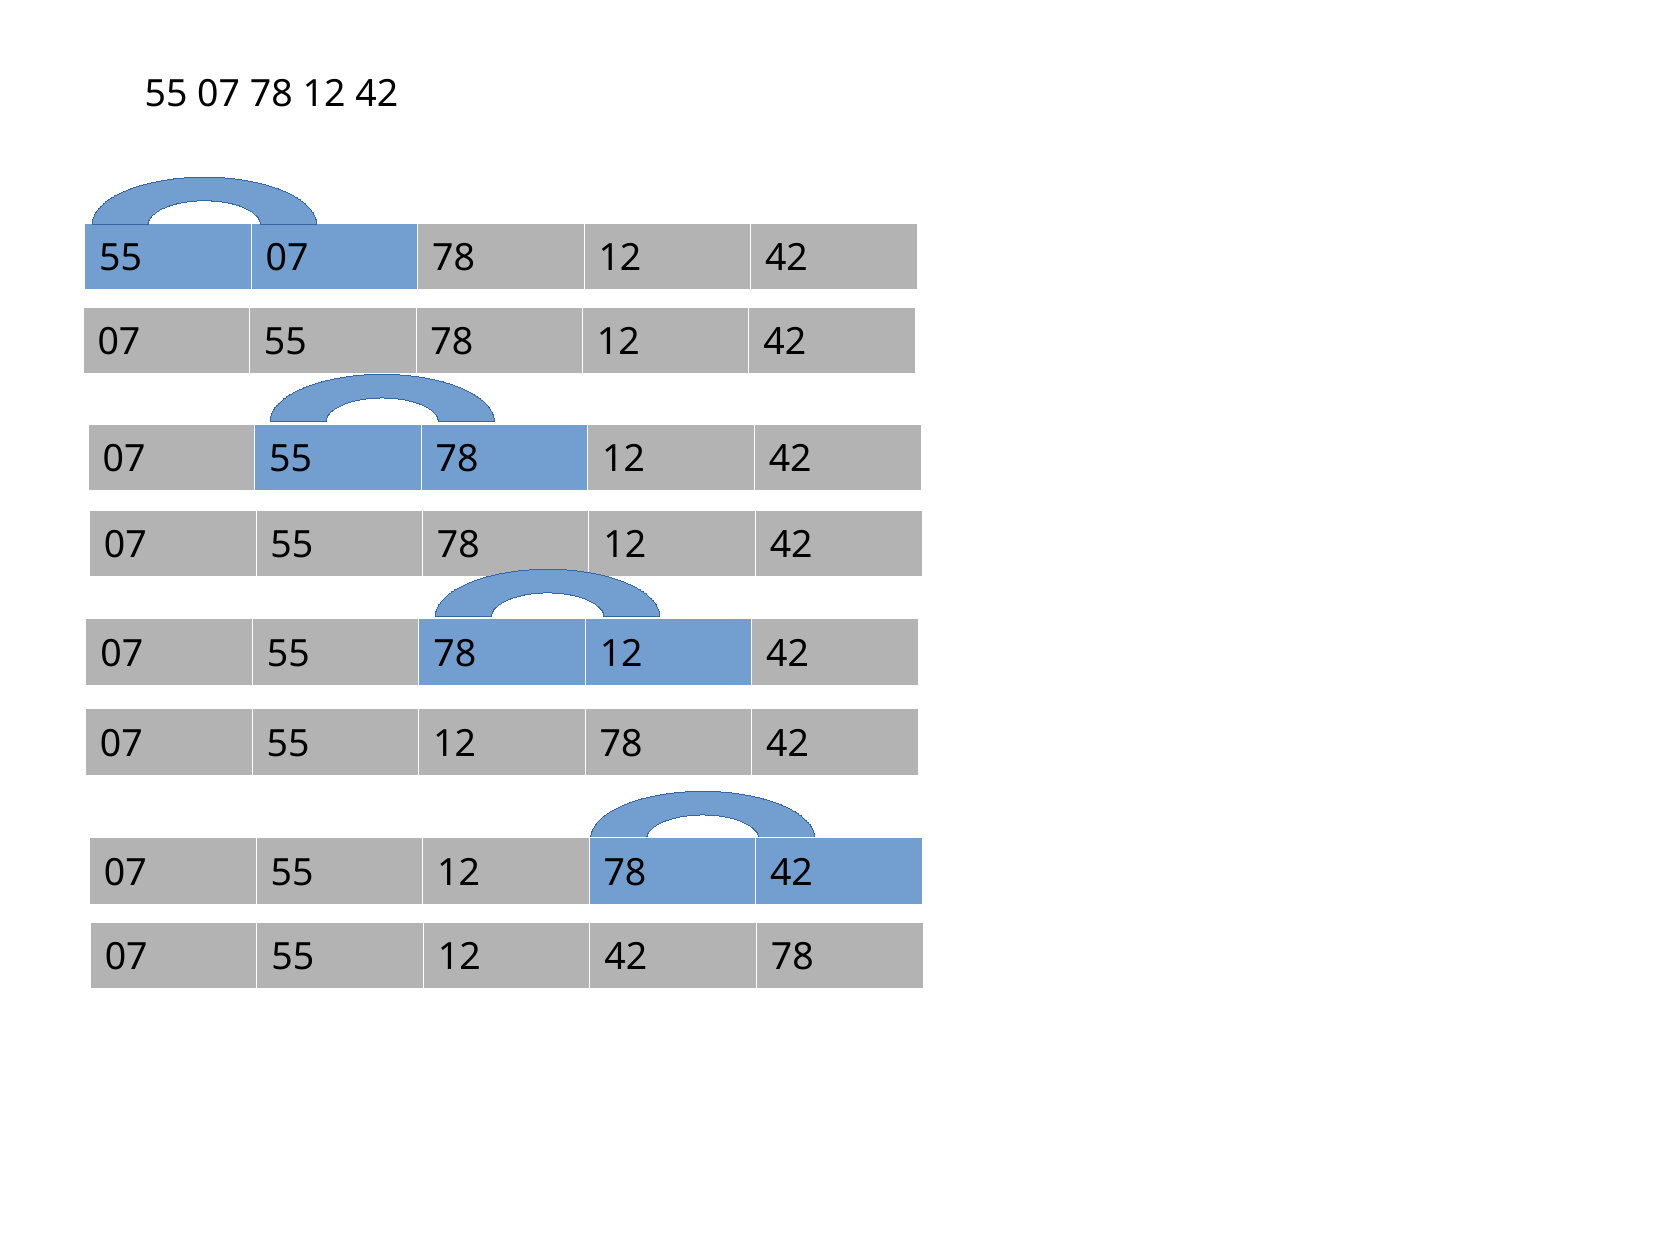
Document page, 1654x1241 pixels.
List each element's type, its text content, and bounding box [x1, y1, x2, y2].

table_header 55 [250, 308, 416, 373]
table_header 42 [752, 709, 918, 775]
table_header 12 [586, 619, 751, 685]
table_header 07 [91, 923, 256, 988]
table_header 55 [85, 224, 251, 289]
table_header 42 [756, 511, 922, 576]
text_box 55 07 78 12 42 [129, 59, 969, 117]
text_box [92, 177, 317, 225]
table_header 55 [257, 923, 423, 988]
table_header 07 [86, 709, 252, 775]
table_header 12 [589, 511, 755, 576]
table_header 07 [90, 511, 256, 576]
table_header 07 [84, 308, 249, 373]
text_box [590, 791, 815, 837]
table_header 07 [90, 838, 256, 904]
table_header 42 [749, 308, 915, 373]
table_header 55 [255, 425, 421, 490]
table_header 12 [423, 838, 589, 904]
table_header 55 [257, 511, 422, 576]
table_header 12 [419, 709, 585, 775]
table_header 07 [89, 425, 254, 490]
text_box [435, 569, 660, 617]
table_header 55 [253, 709, 418, 775]
table_header 78 [757, 923, 923, 988]
table_header 12 [583, 308, 748, 373]
table_header 12 [588, 425, 754, 490]
table_header 55 [253, 619, 418, 685]
table_header 78 [417, 308, 582, 373]
table_header 42 [755, 425, 921, 490]
table_header 78 [590, 838, 755, 904]
table_header 42 [590, 923, 756, 988]
text_box [270, 374, 495, 422]
table_header 78 [418, 224, 584, 289]
table_header 12 [424, 923, 589, 988]
table_header 78 [586, 709, 751, 775]
table_header 55 [257, 838, 422, 904]
table_header 42 [756, 838, 922, 904]
table_header 42 [751, 224, 917, 289]
table_header 78 [423, 511, 588, 576]
table_header 42 [752, 619, 918, 685]
table_header 07 [252, 224, 417, 289]
table_header 07 [86, 619, 252, 685]
table_header 12 [585, 224, 750, 289]
table_header 78 [419, 619, 585, 685]
table_header 78 [422, 425, 587, 490]
